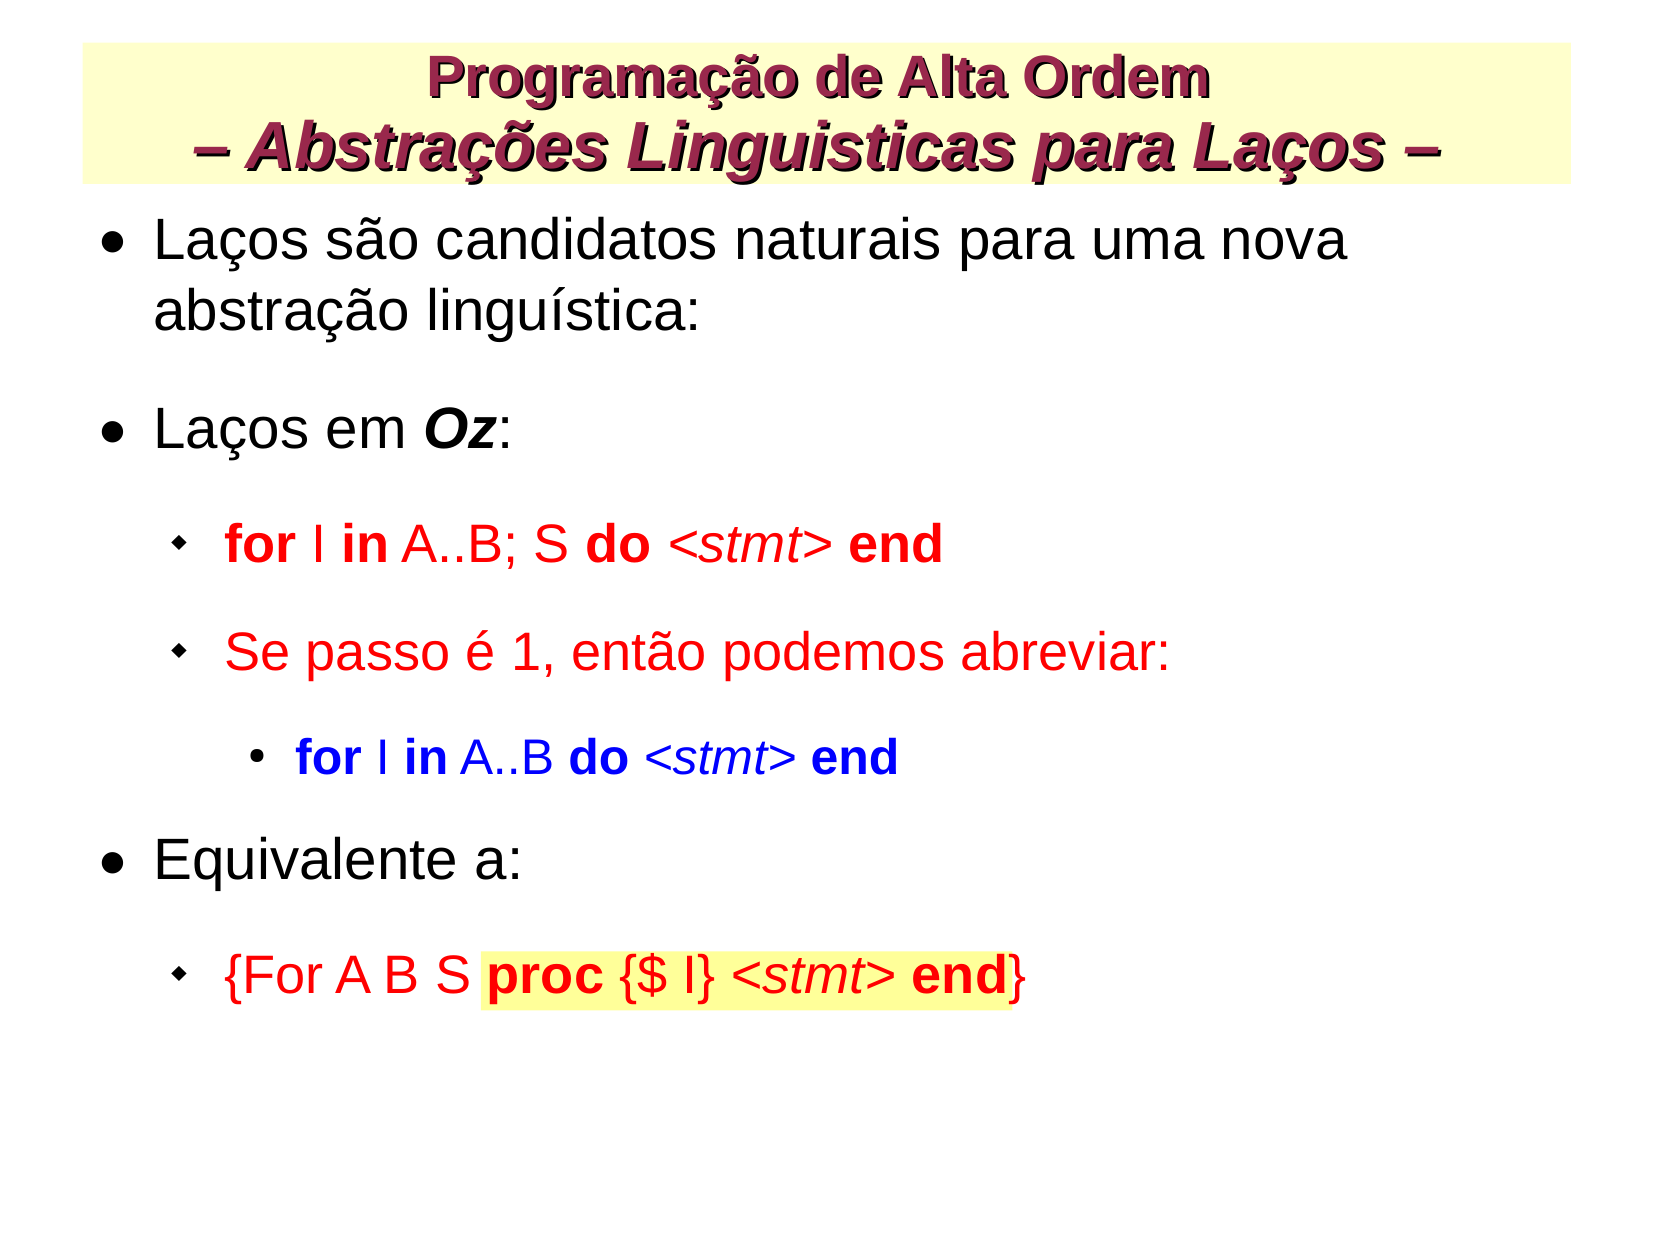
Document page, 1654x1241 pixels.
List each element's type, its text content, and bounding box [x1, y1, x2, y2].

list Laços são candidatos naturais para uma nova abstração linguística: Laços em Oz: for I in A..B; S do <stmt> end Se passo é 1, então podemos abreviar: for I in A..B do <stmt> end Equivalente a: {For A B S proc {$ I} <stmt> end} [82, 206, 1571, 1137]
title Programação de Alta Ordem – Abstrações Linguisticas para Laços – [82, 42, 1571, 184]
